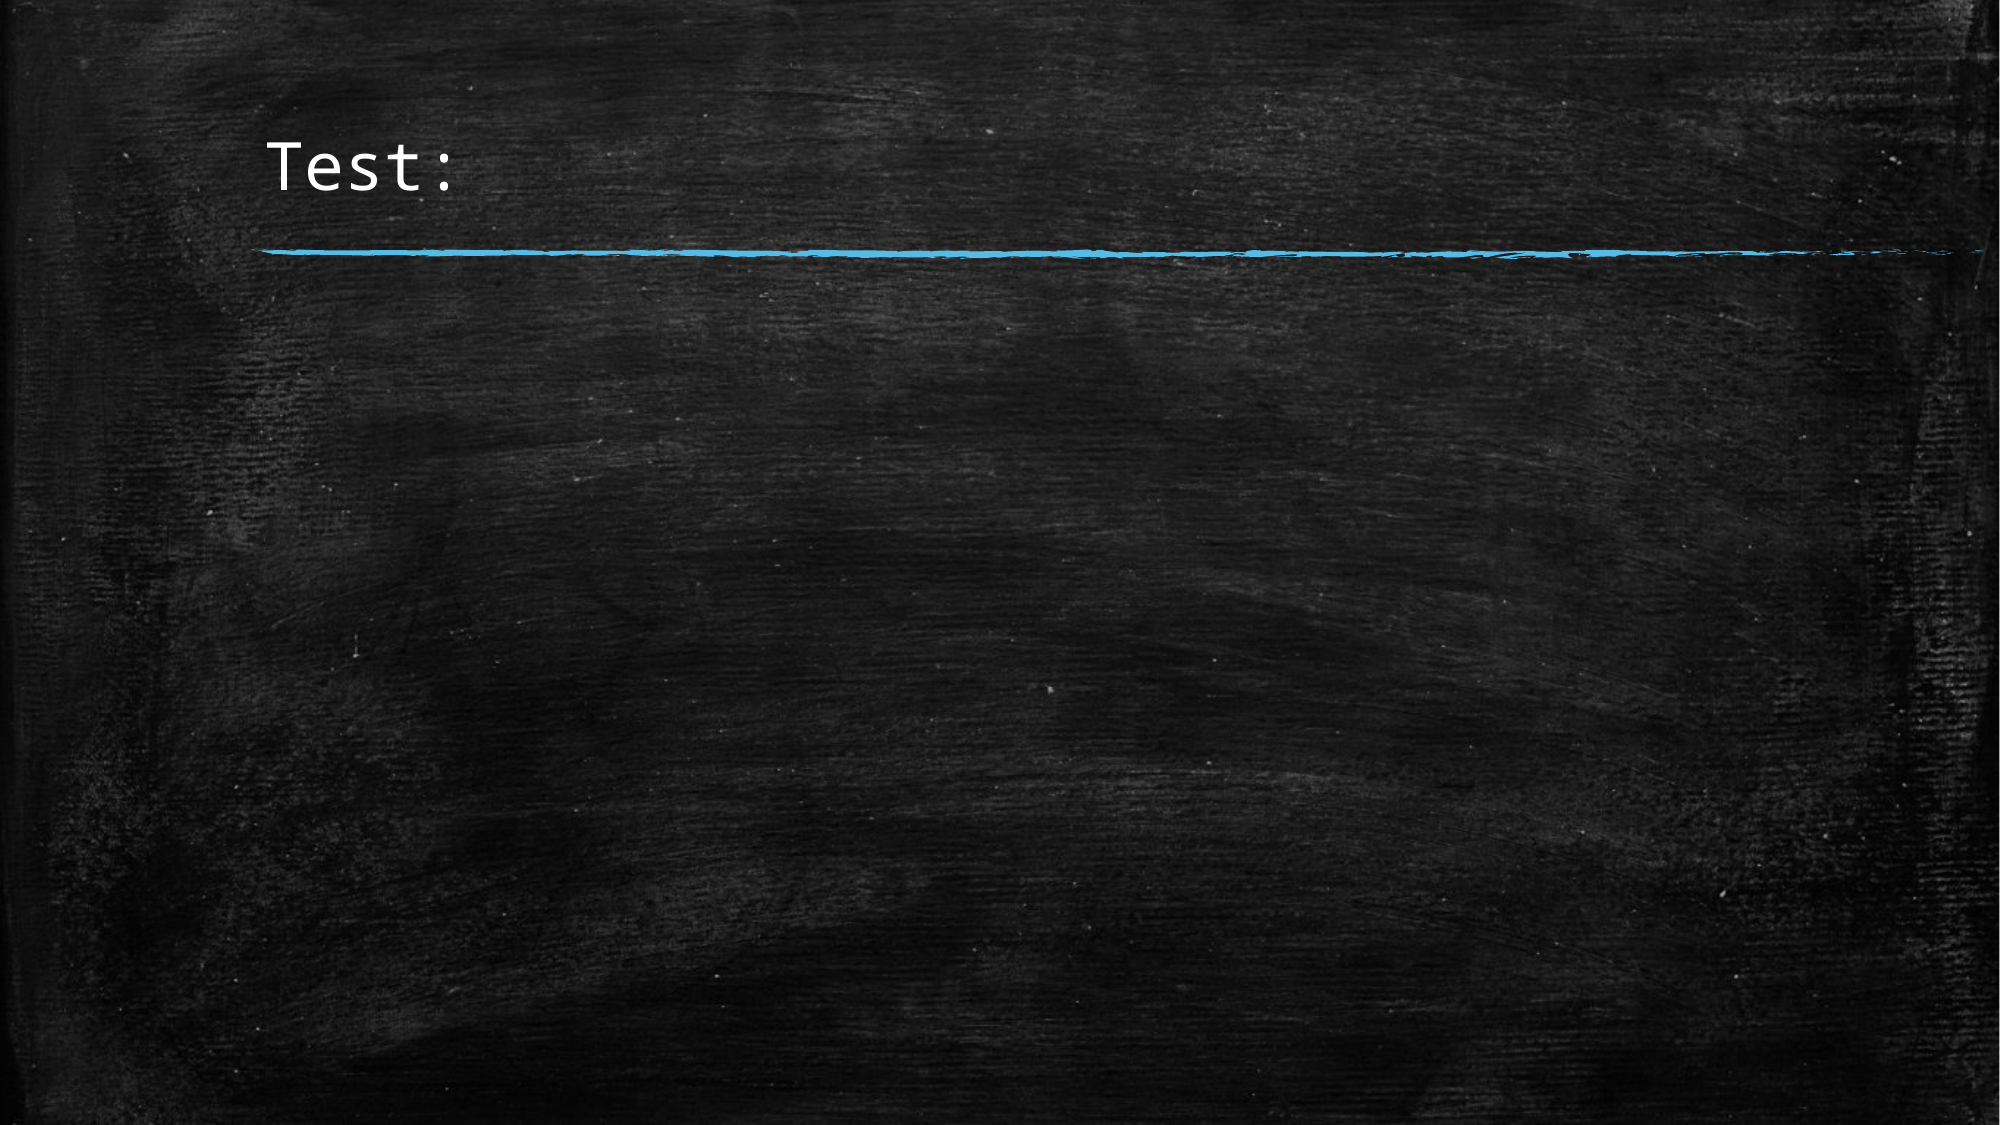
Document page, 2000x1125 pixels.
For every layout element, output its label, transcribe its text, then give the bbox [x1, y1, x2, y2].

title Test: [249, 45, 1788, 213]
